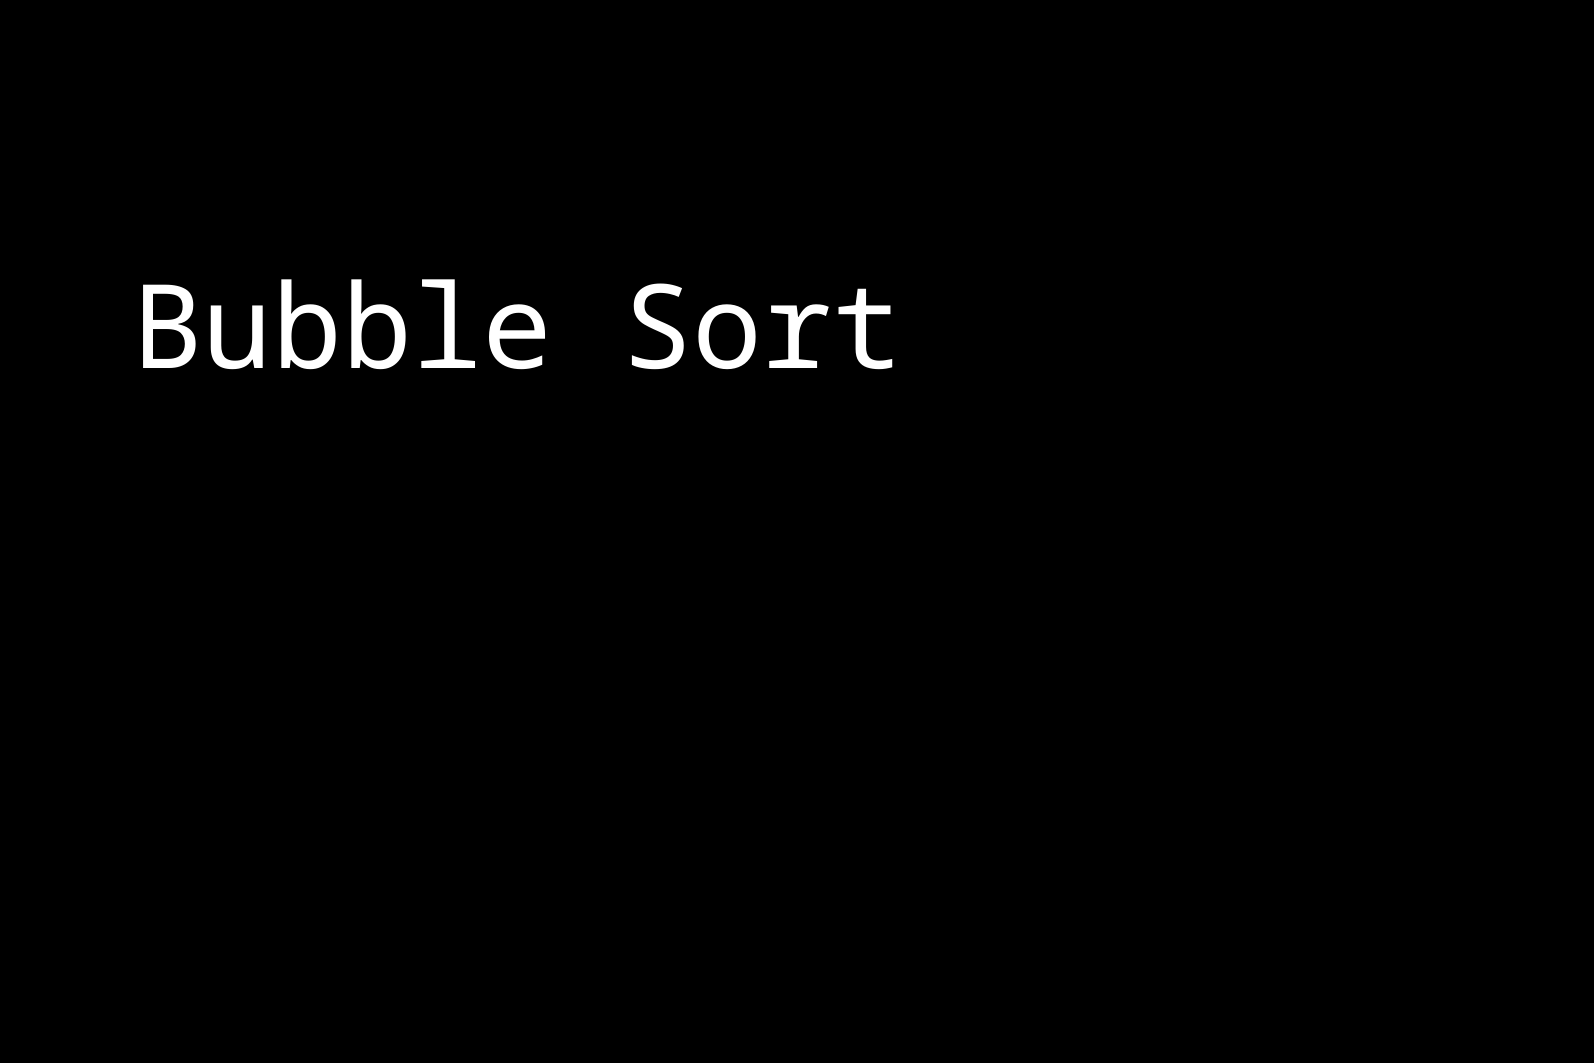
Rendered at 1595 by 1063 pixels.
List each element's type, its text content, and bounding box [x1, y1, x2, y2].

text_box Bubble Sort [118, 236, 945, 414]
